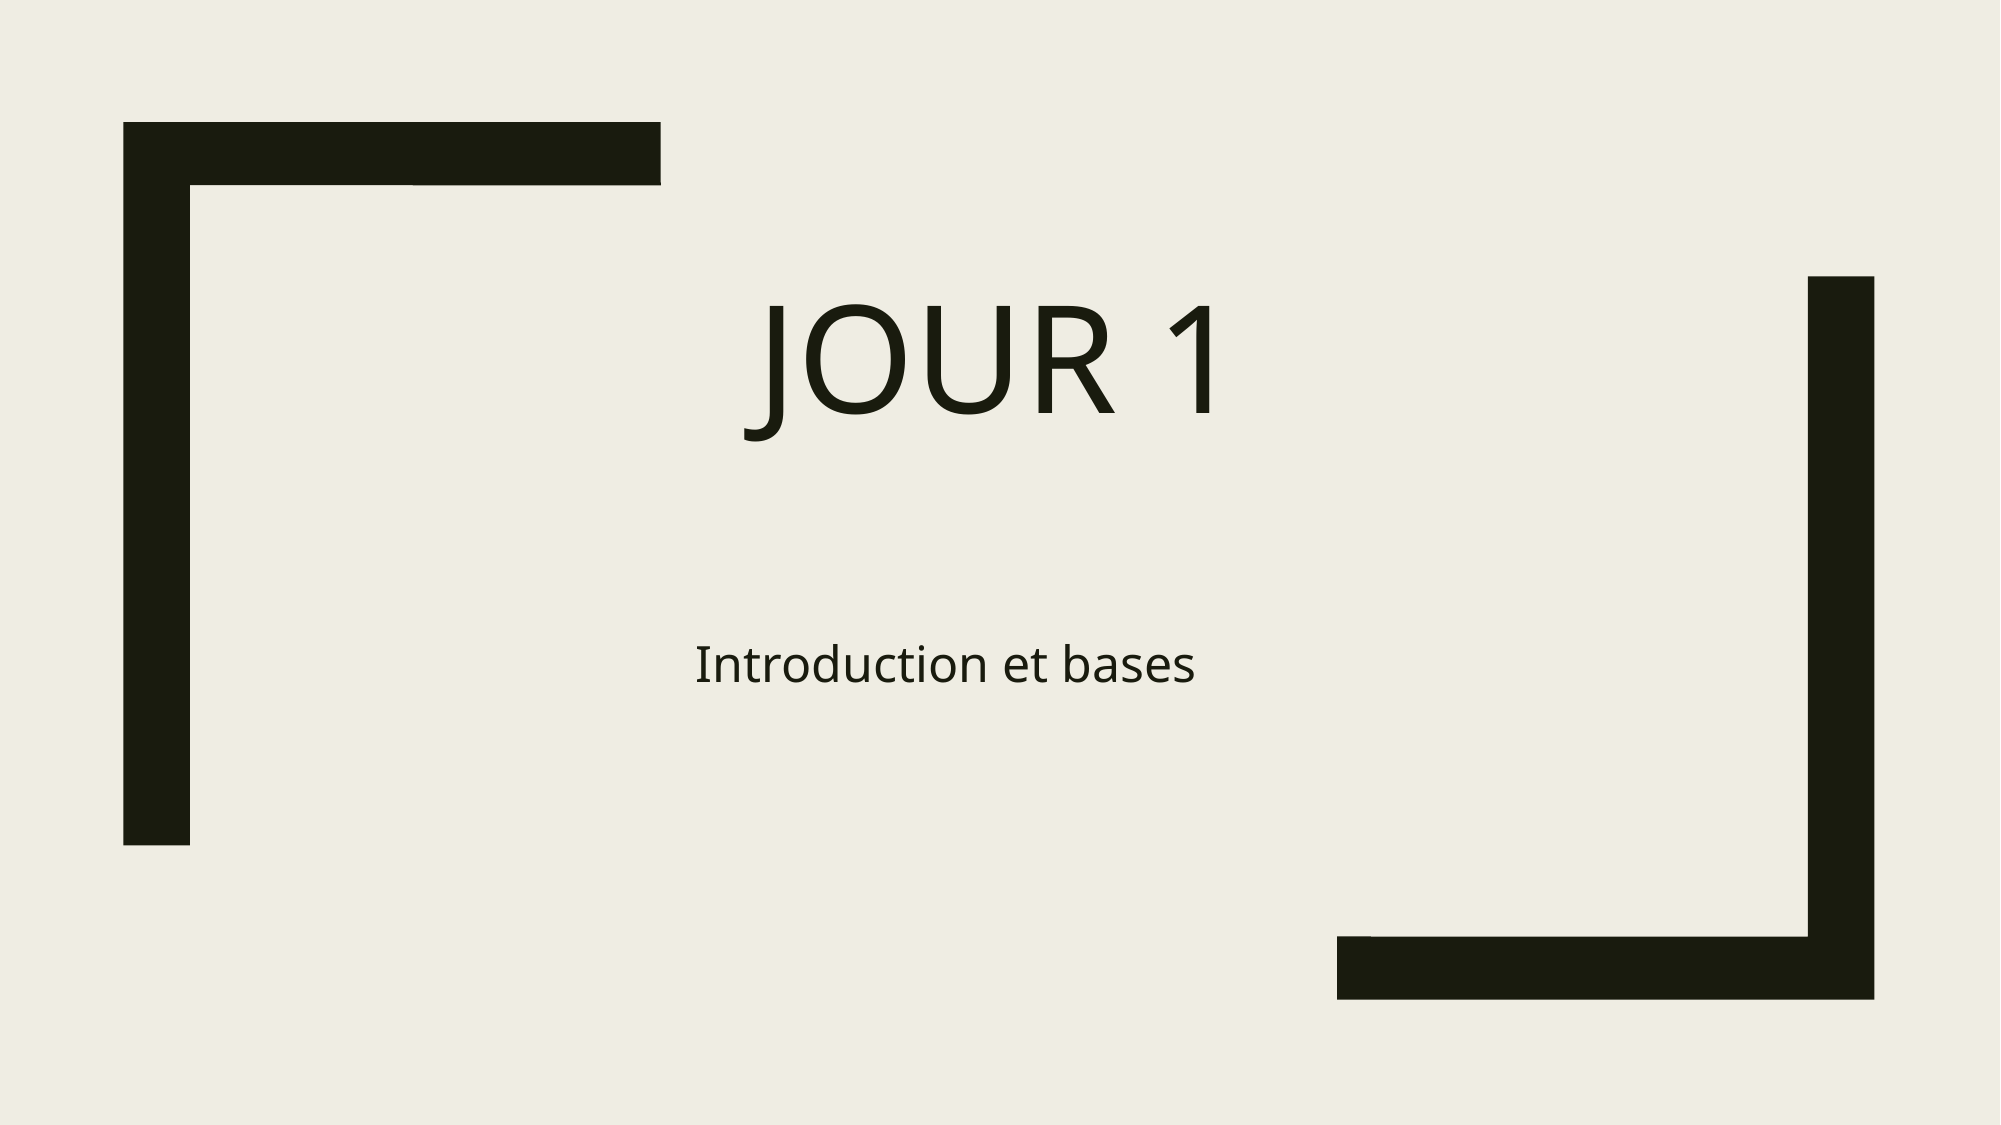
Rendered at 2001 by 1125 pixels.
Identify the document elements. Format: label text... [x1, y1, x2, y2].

subtitle Introduction et bases [385, 617, 1507, 749]
title Jour 1 [314, 277, 1686, 442]
